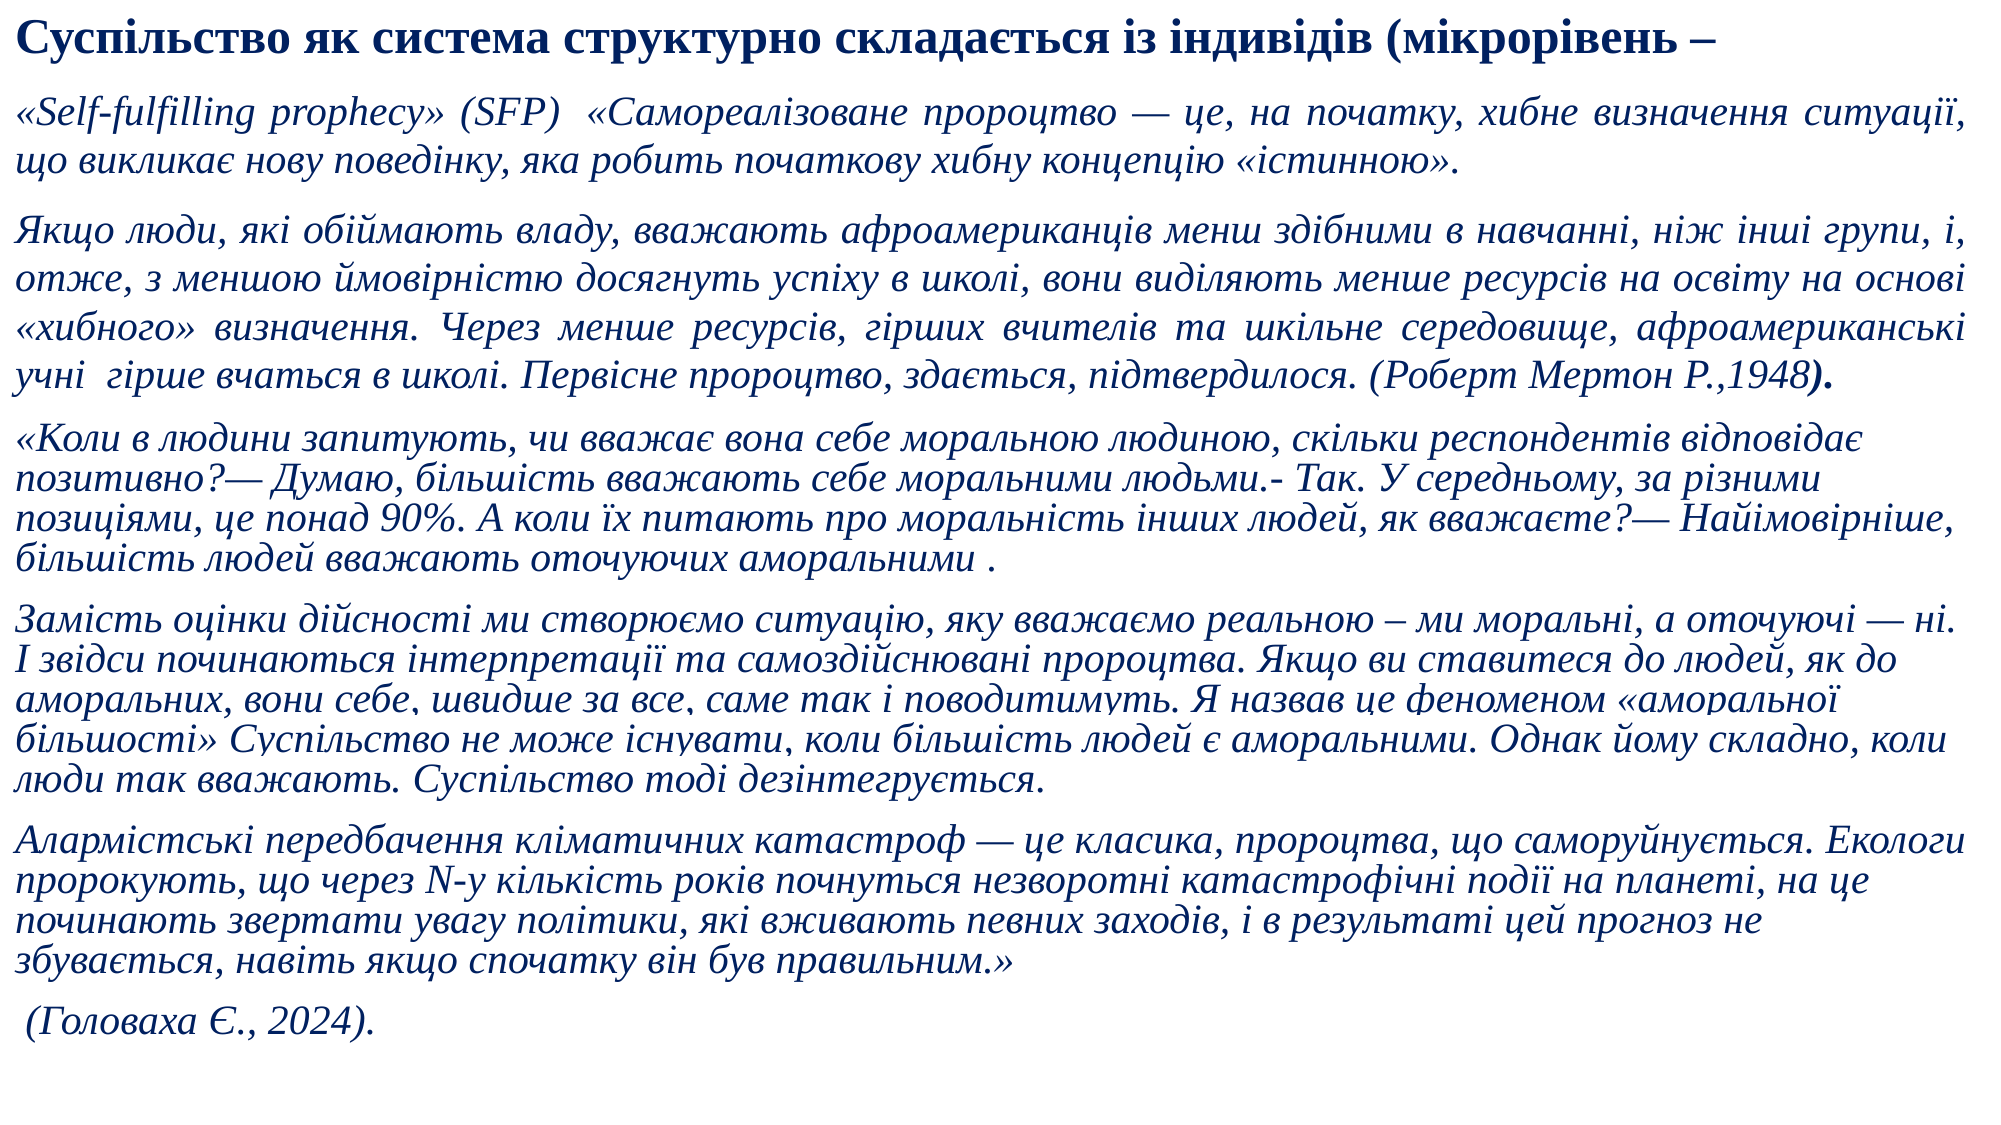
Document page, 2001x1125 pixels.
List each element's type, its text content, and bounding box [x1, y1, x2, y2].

list Суспільство як система структурно складається із індивідів (мікрорівень – «Self-fulfilling prophecy» (SFP) «Самореалізоване пророцтво — це, на початку, хибне визначення ситуації, що викликає нову поведінку, яка робить початкову хибну концепцію «істинною». Якщо люди, які обіймають владу, вважають афроамериканців менш здібними в навчанні, ніж інші групи, і, отже, з меншою ймовірністю досягнуть успіху в школі, вони виділяють менше ресурсів на освіту на основі «хибного» визначення. Через менше ресурсів, гірших вчителів та шкільне середовище, афроамериканські учні гірше вчаться в школі. Первісне пророцтво, здається, підтвердилося. (Роберт Мертон Р.,1948). «Коли в людини запитують, чи вважає вона себе моральною людиною, скільки респондентів відповідає позитивно?— Думаю, більшість вважають себе моральними людьми.- Так. У середньому, за різними позиціями, це понад 90%. А коли їх питають про моральність інших людей, як вважаєте?— Найімовірніше, більшість людей вважають оточуючих аморальними . Замість оцінки дійсності ми створюємо ситуацію, яку вважаємо реальною – ми моральні, а оточуючі — ні. І звідси починаються інтерпретації та самоздійснювані пророцтва. Якщо ви ставитеся до людей, як до аморальних, вони себе, швидше за все, саме так і поводитимуть. Я назвав це феноменом «аморальної більшості» Суспільство не може існувати, коли більшість людей є аморальними. Однак йому складно, коли люди так вважають. Суспільство тоді дезінтегрується. Алармістські передбачення кліматичних катастроф — це класика, пророцтва, що саморуйнується. Екологи пророкують, що через N-у кількість років почнуться незворотні катастрофічні події на планеті, на це починають звертати увагу політики, які вживають певних заходів, і в результаті цей прогноз не збувається, навіть якщо спочатку він був правильним.» (Головаха Є., 2024). [0, 0, 1988, 1125]
